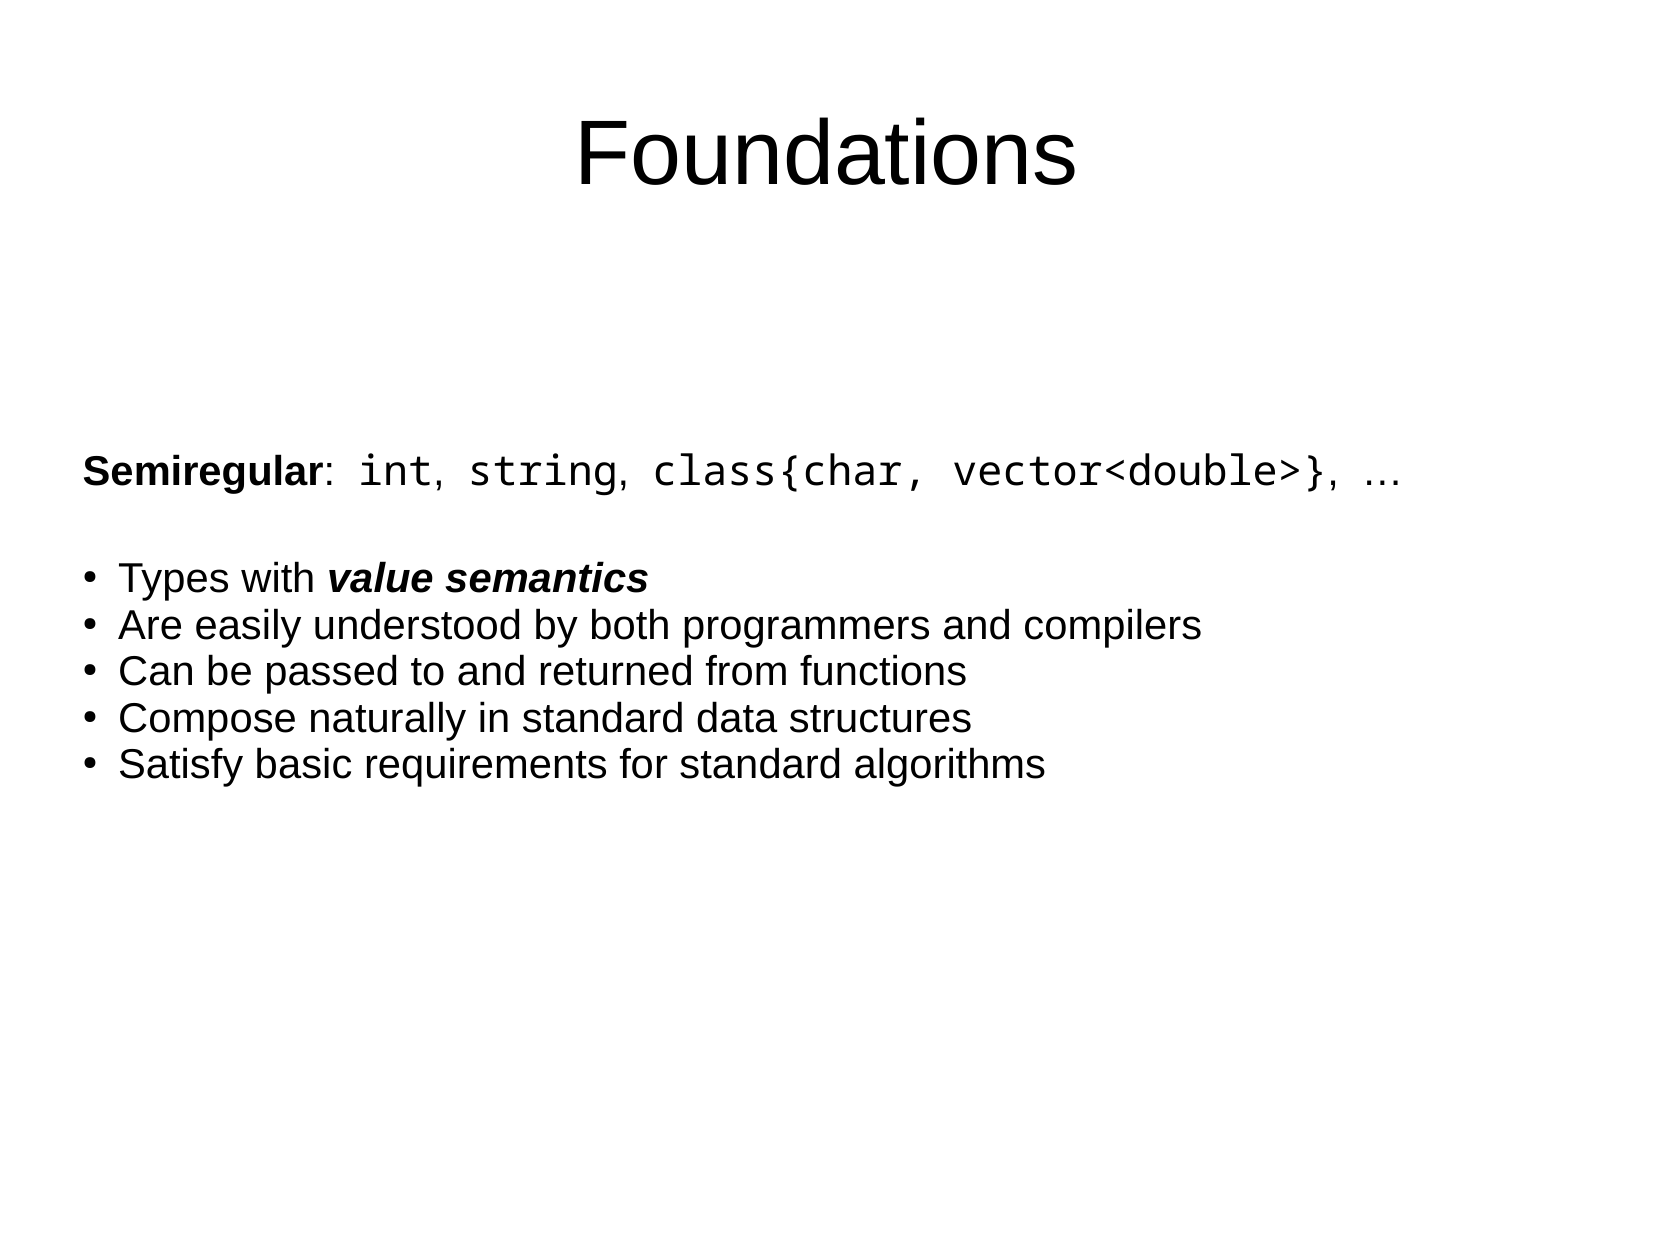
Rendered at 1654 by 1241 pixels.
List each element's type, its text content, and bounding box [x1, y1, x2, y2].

title Foundations [82, 49, 1571, 257]
subtitle Semiregular: int, string, class{char, vector<double>}, … Types with value semantics Are easily understood by both programmers and compilers Can be passed to and returned from functions Compose naturally in standard data structures Satisfy basic requirements for standard algorithms [82, 257, 1571, 974]
